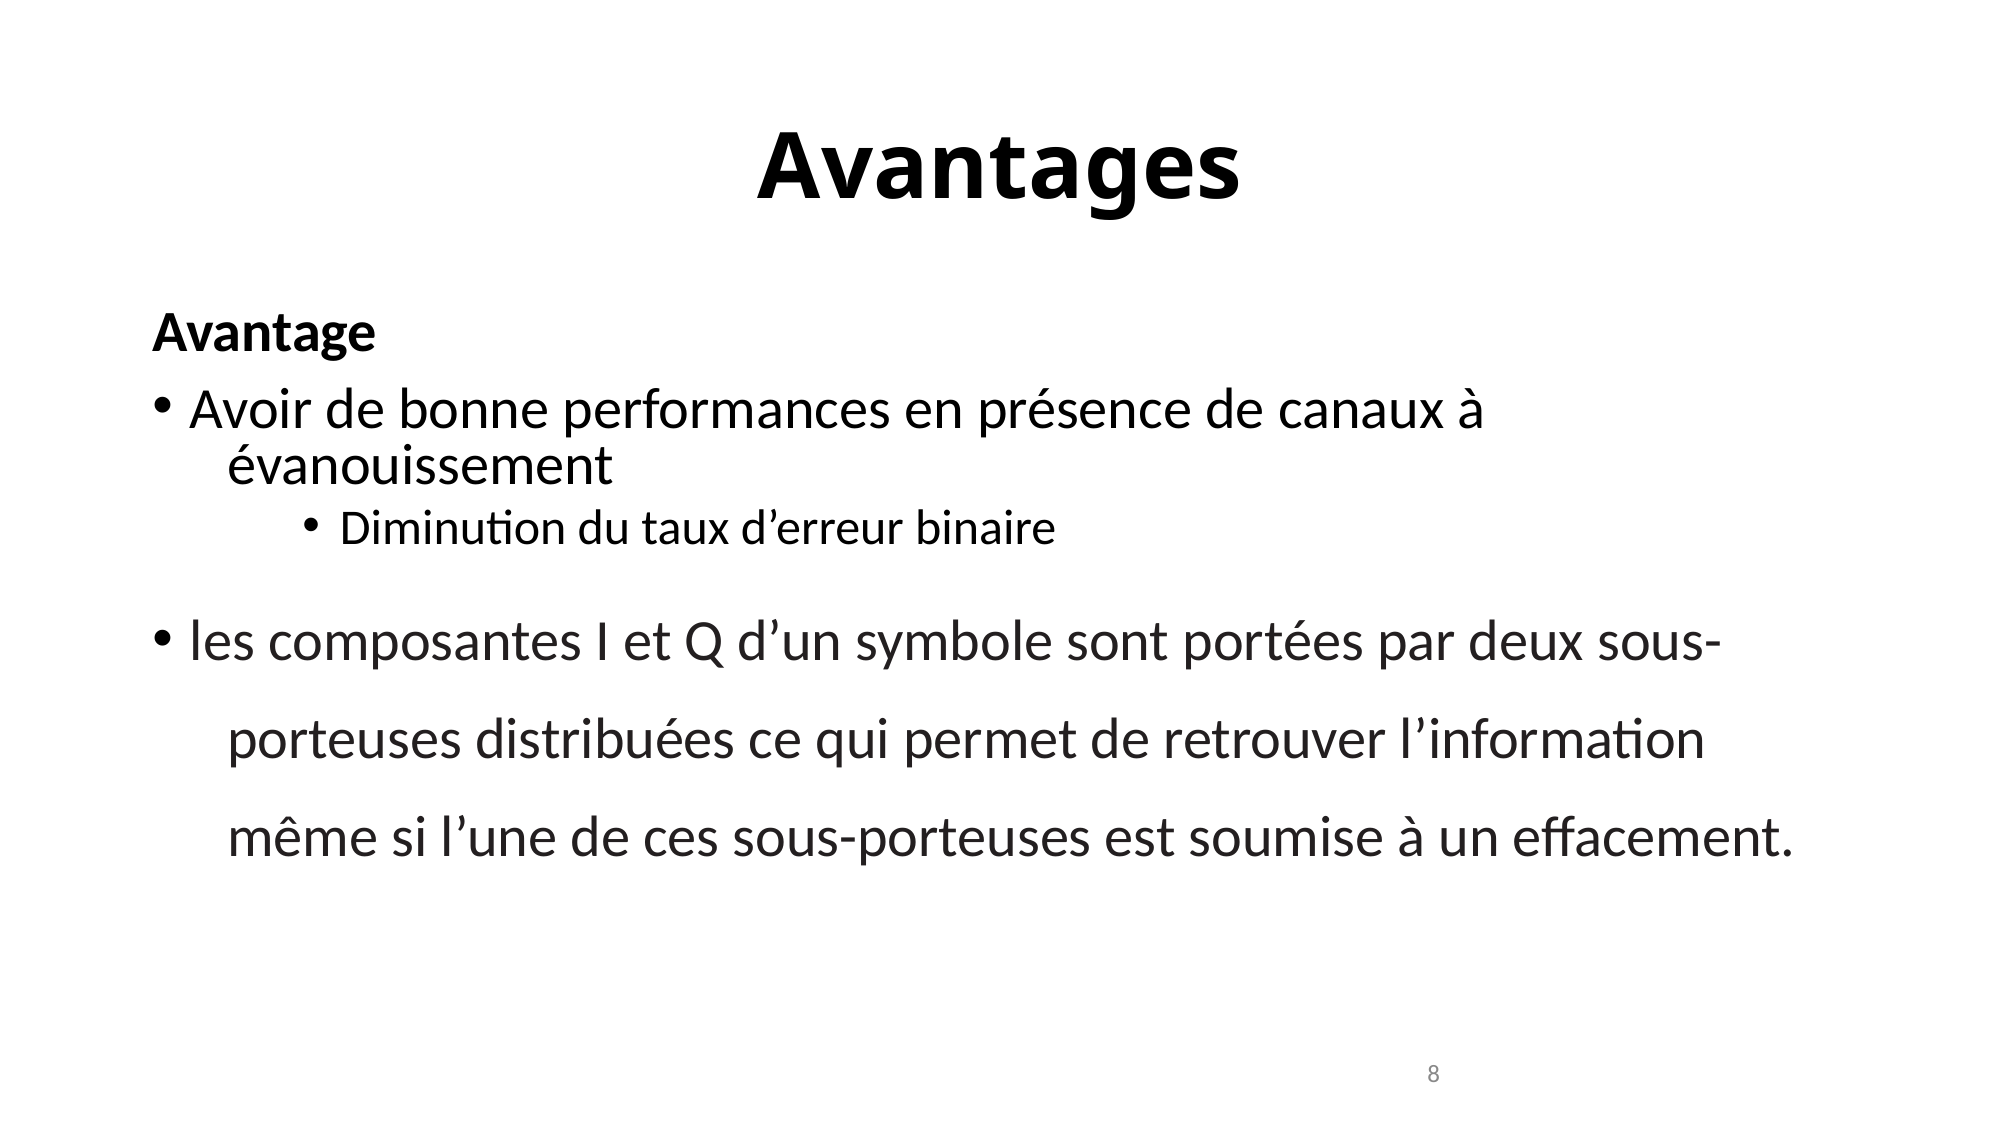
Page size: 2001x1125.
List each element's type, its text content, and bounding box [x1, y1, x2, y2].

title Avantages [137, 59, 1863, 278]
list Avantage Avoir de bonne performances en présence de canaux à évanouissement Diminution du taux d’erreur binaire les composantes I et Q d’un symbole sont portées par deux sous-porteuses distribuées ce qui permet de retrouver l’information même si l’une de ces sous-porteuses est soumise à un effacement. [137, 299, 1863, 1014]
text_box [1412, 1042, 1863, 1103]
